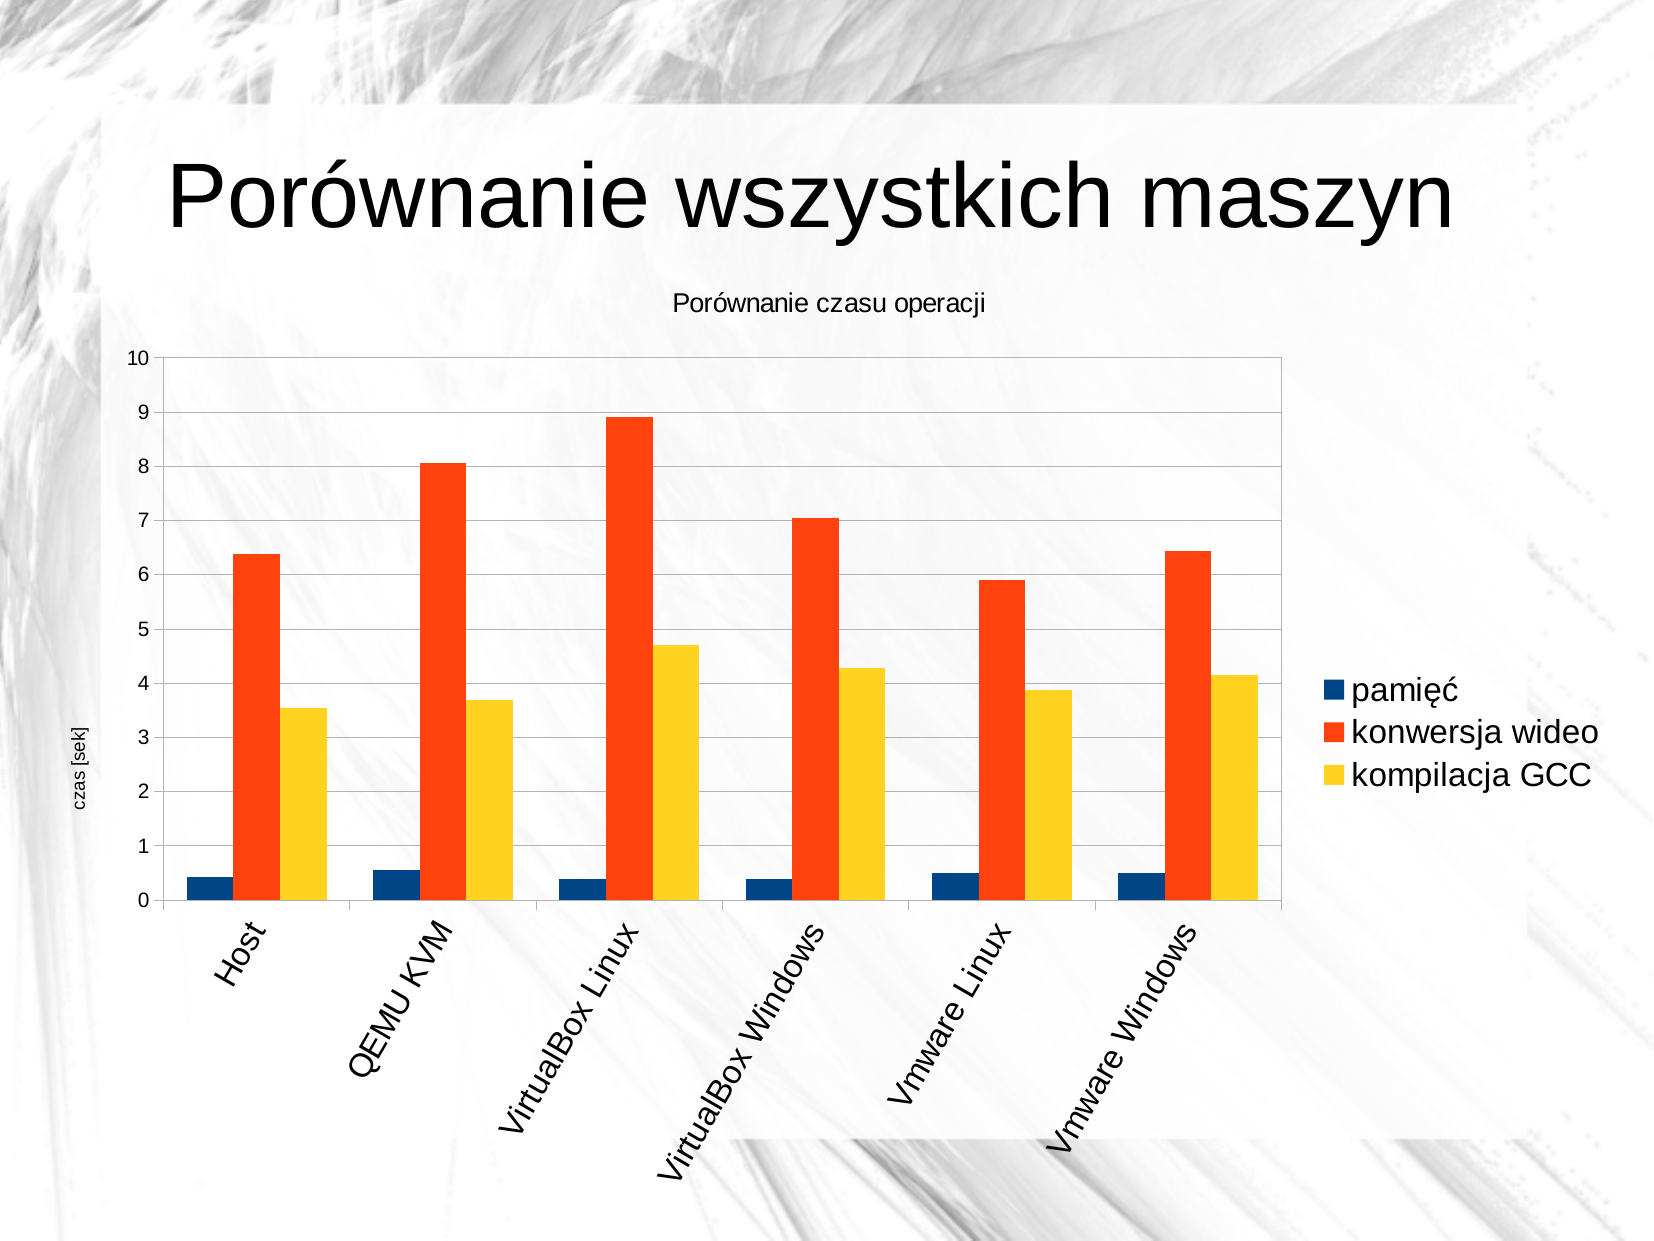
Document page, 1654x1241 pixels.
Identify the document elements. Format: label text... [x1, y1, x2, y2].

chart [35, 253, 1624, 1211]
title Porównanie wszystkich maszyn [118, 112, 1506, 253]
picture [0, 0, 1654, 1241]
